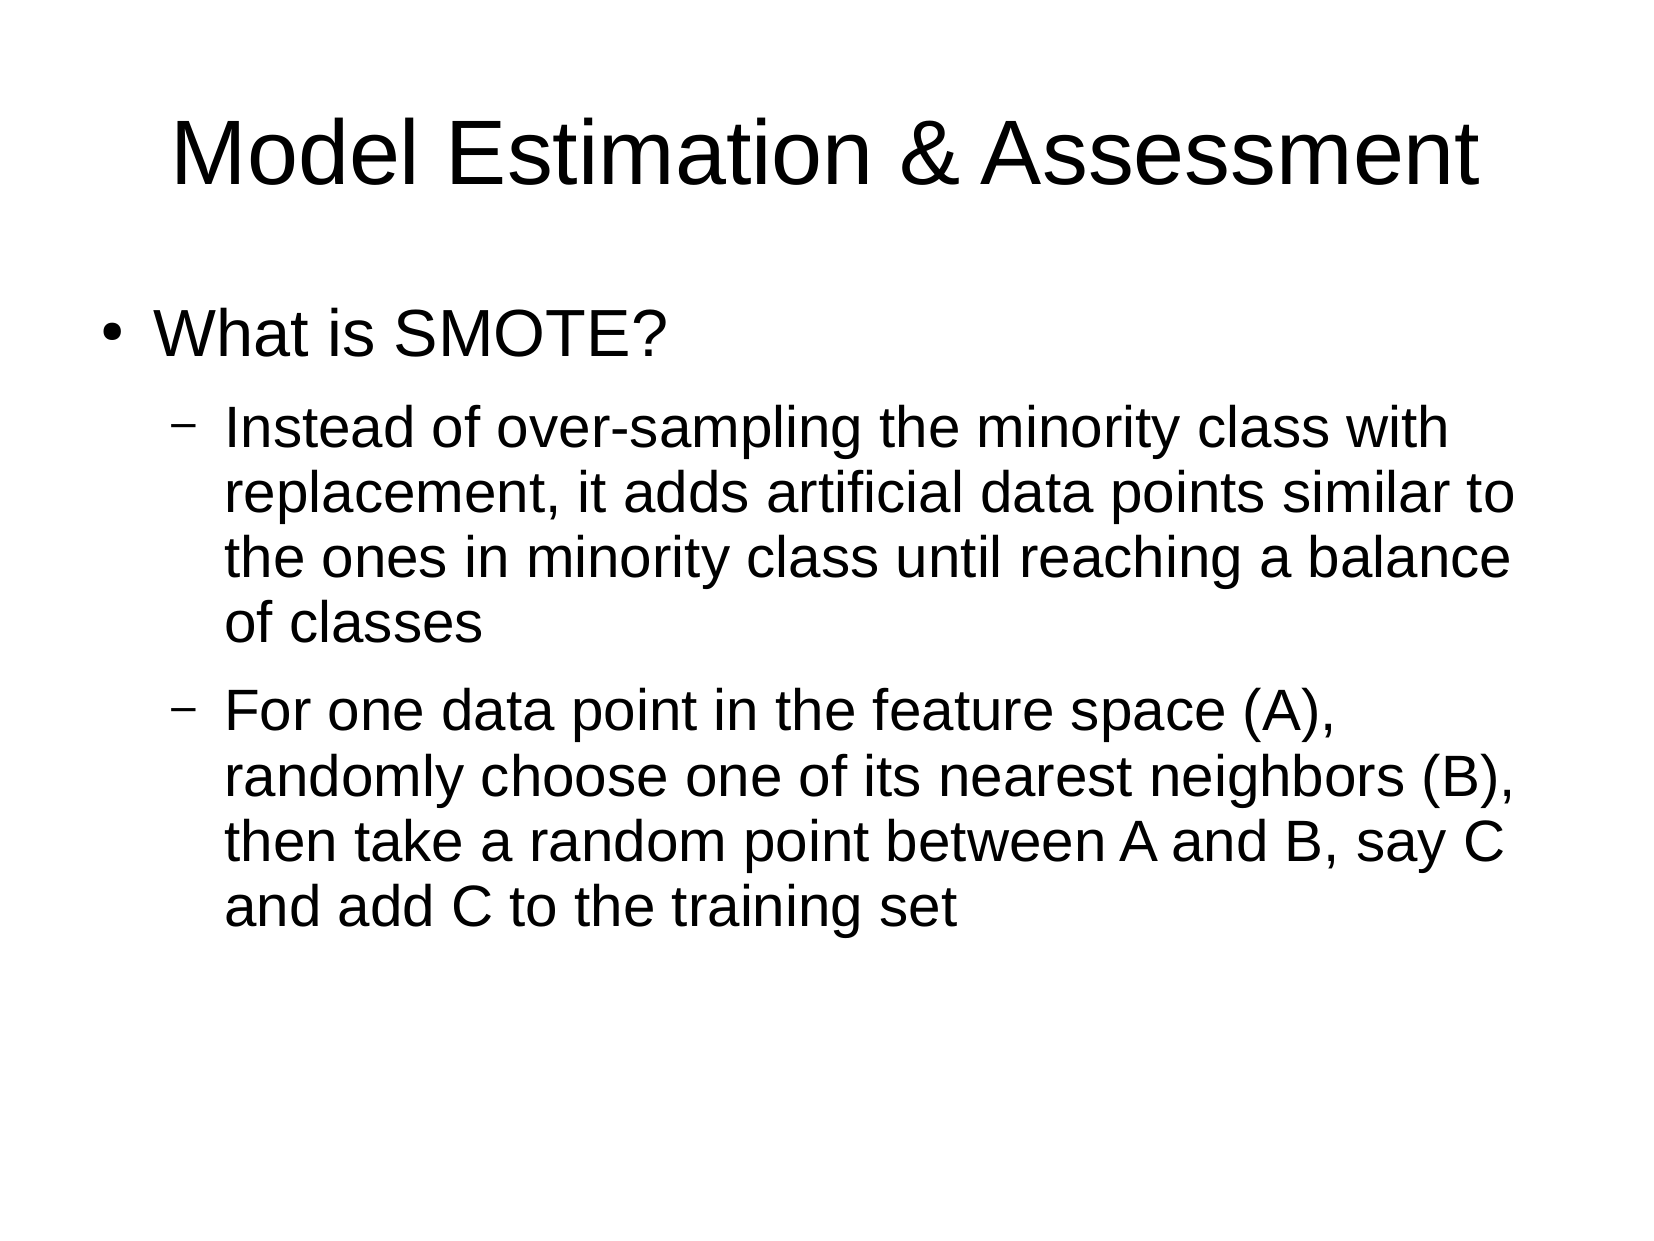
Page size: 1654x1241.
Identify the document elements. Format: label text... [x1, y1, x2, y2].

title Model Estimation & Assessment [82, 49, 1571, 257]
list What is SMOTE? Instead of over-sampling the minority class with replacement, it adds artificial data points similar to the ones in minority class until reaching a balance of classes For one data point in the feature space (A), randomly choose one of its nearest neighbors (B), then take a random point between A and B, say C and add C to the training set [82, 296, 1571, 1016]
